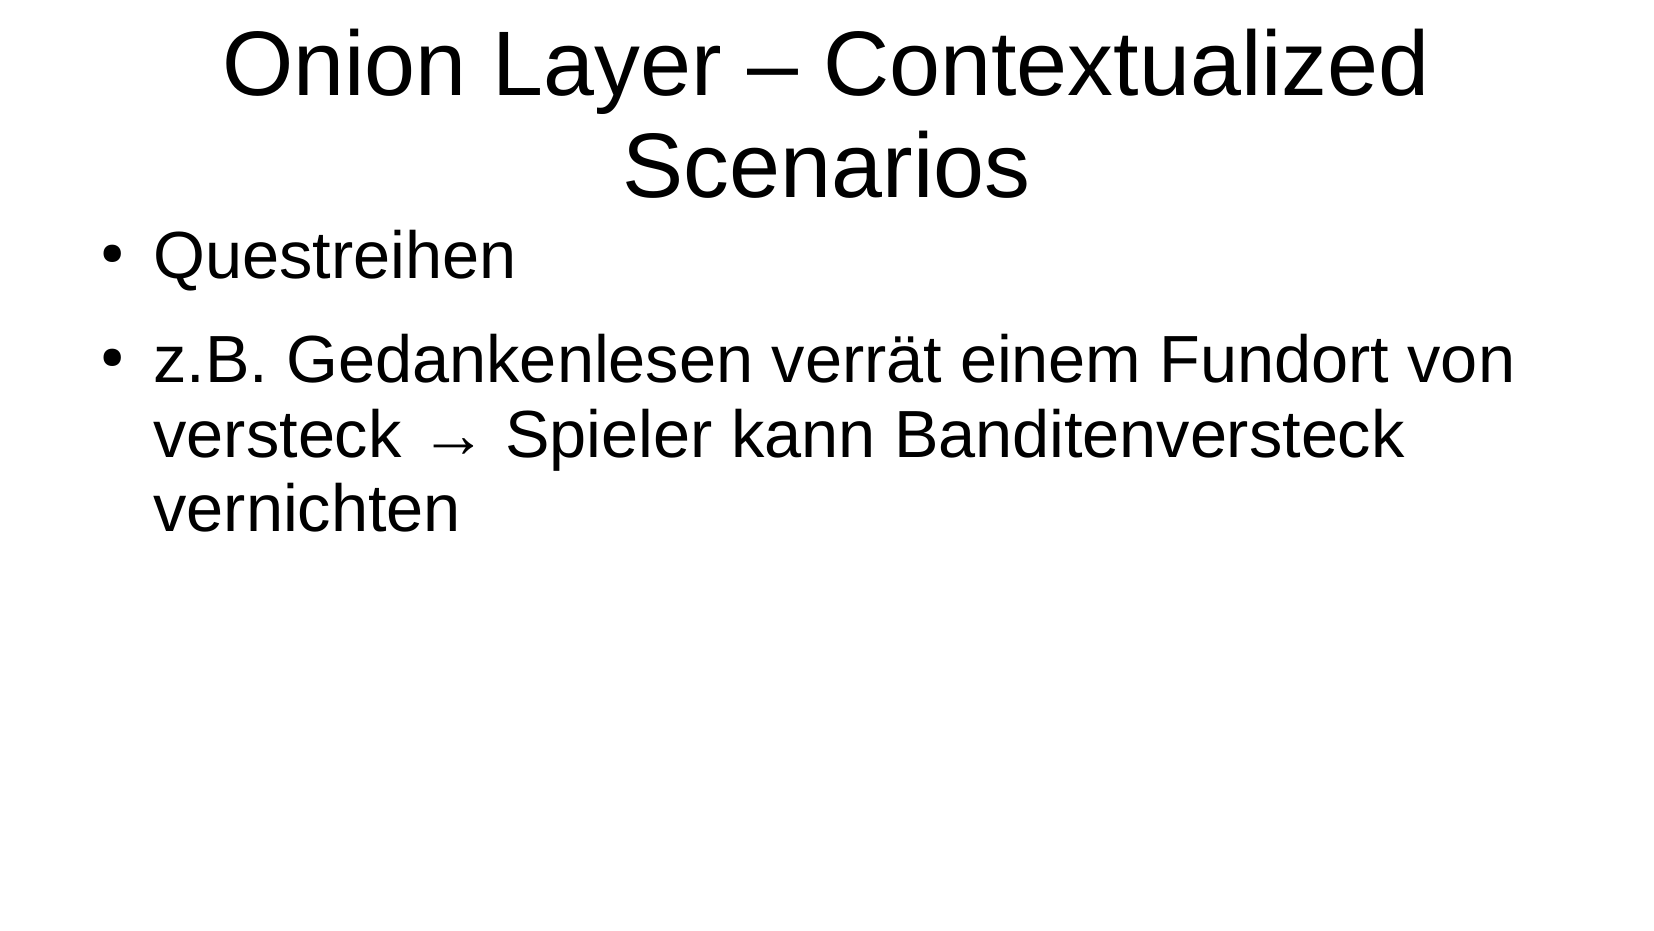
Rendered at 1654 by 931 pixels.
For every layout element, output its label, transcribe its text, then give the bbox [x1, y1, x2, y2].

title Onion Layer – Contextualized Scenarios [82, 12, 1571, 217]
list Questreihen z.B. Gedankenlesen verrät einem Fundort von versteck → Spieler kann Banditenversteck vernichten [82, 217, 1571, 758]
